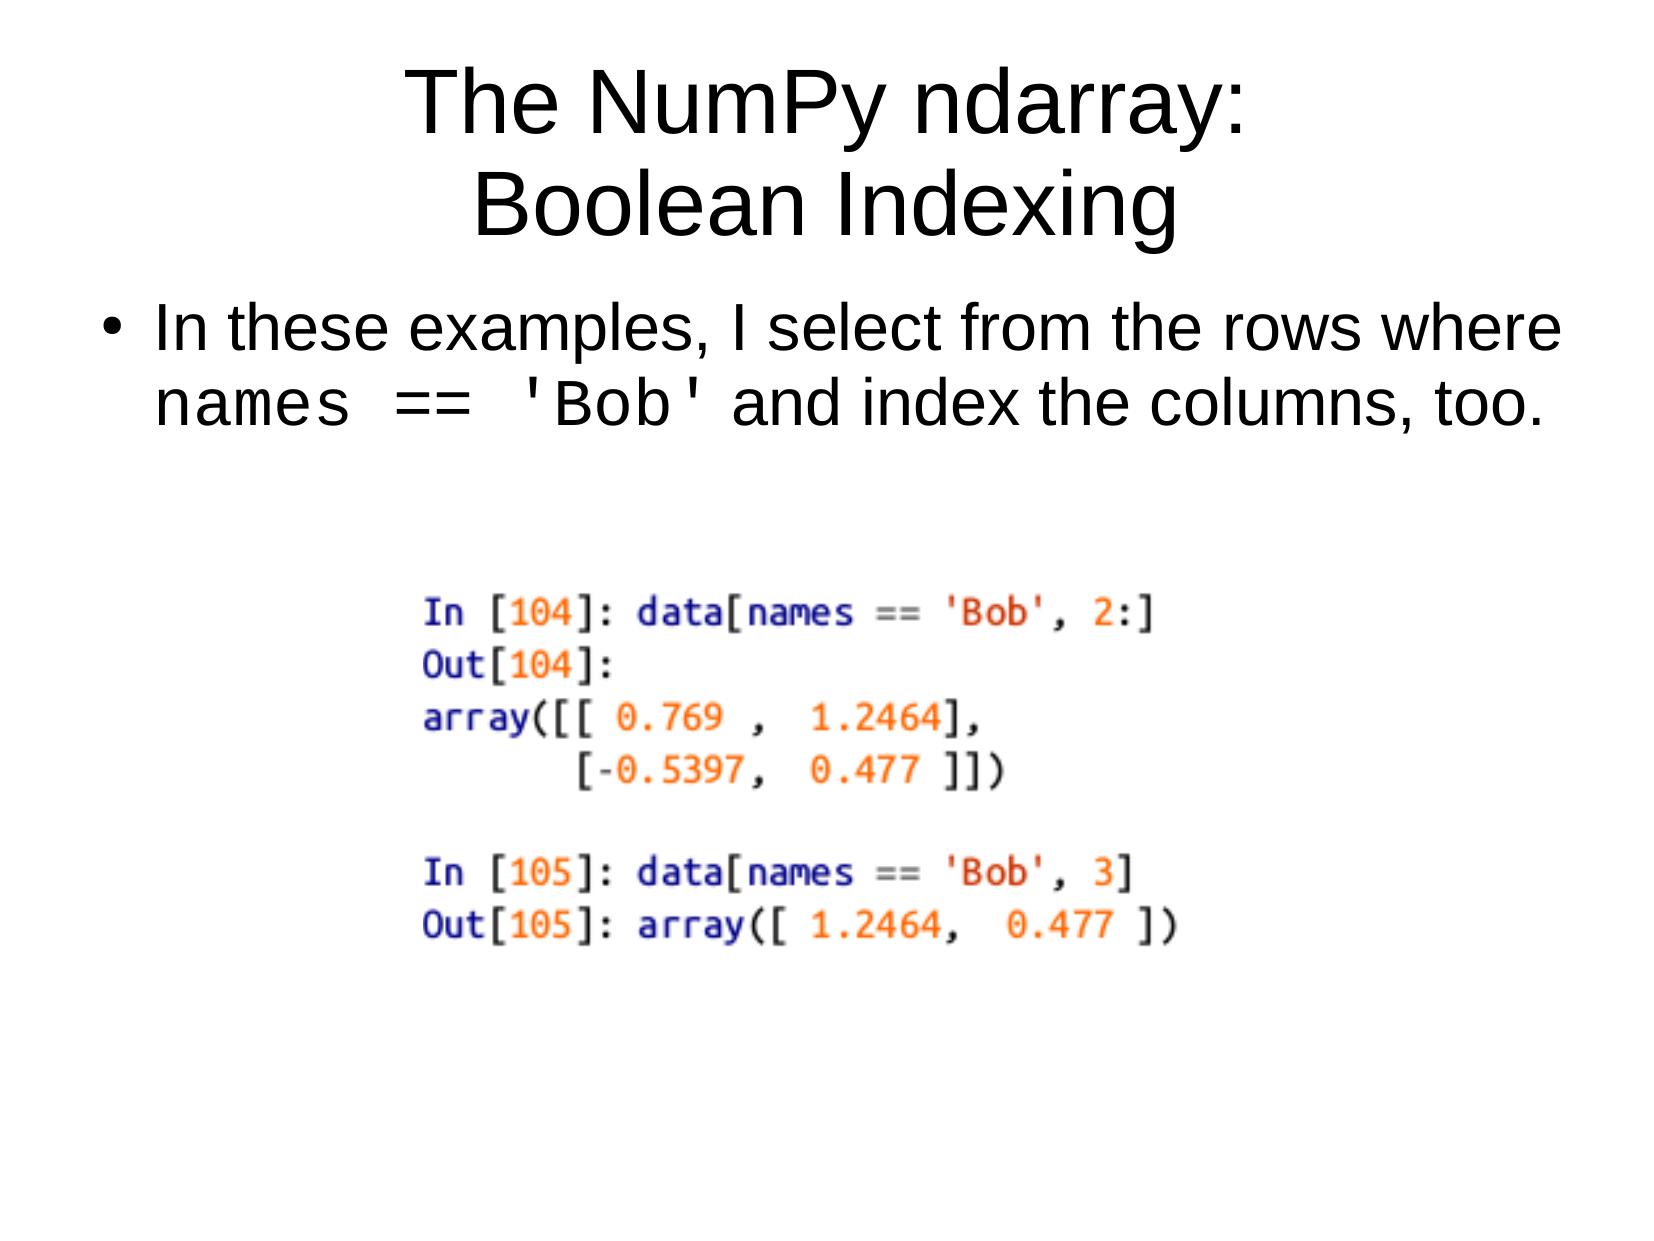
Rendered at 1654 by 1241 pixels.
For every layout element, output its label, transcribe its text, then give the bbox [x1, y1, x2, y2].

title The NumPy ndarray: Boolean Indexing [82, 49, 1571, 257]
list In these examples, I select from the rows where names == 'Bob' and index the columns, too. [82, 290, 1571, 1010]
picture [423, 584, 1201, 949]
